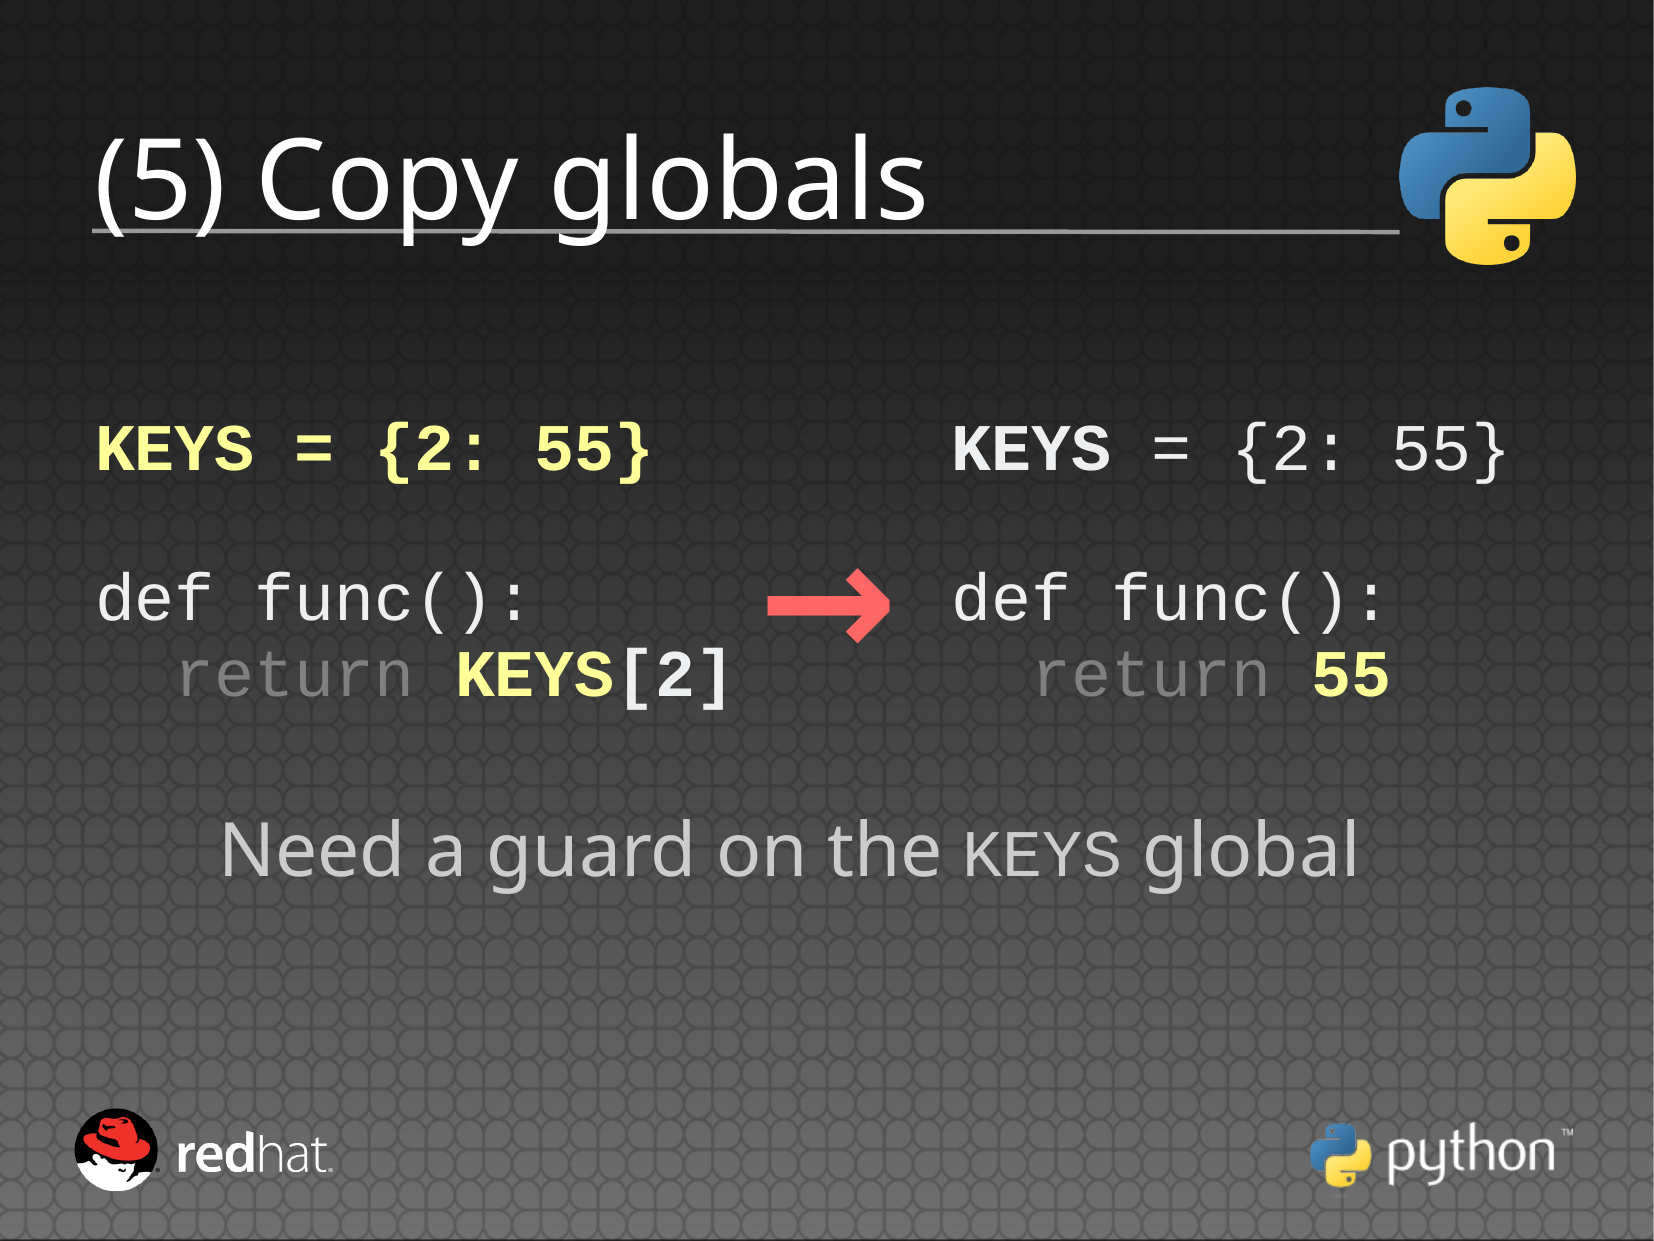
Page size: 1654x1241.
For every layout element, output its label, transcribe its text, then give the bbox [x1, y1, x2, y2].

list KEYS = {2: 55} def func(): return KEYS[2] [24, 414, 782, 1201]
list KEYS = {2: 55} def func(): return 55 [880, 414, 1638, 1201]
text_box → [684, 472, 880, 696]
picture [0, 0, 1654, 1241]
text_box Need a guard on the KEYS global [203, 788, 880, 968]
title (5) Copy globals [94, 100, 1426, 251]
